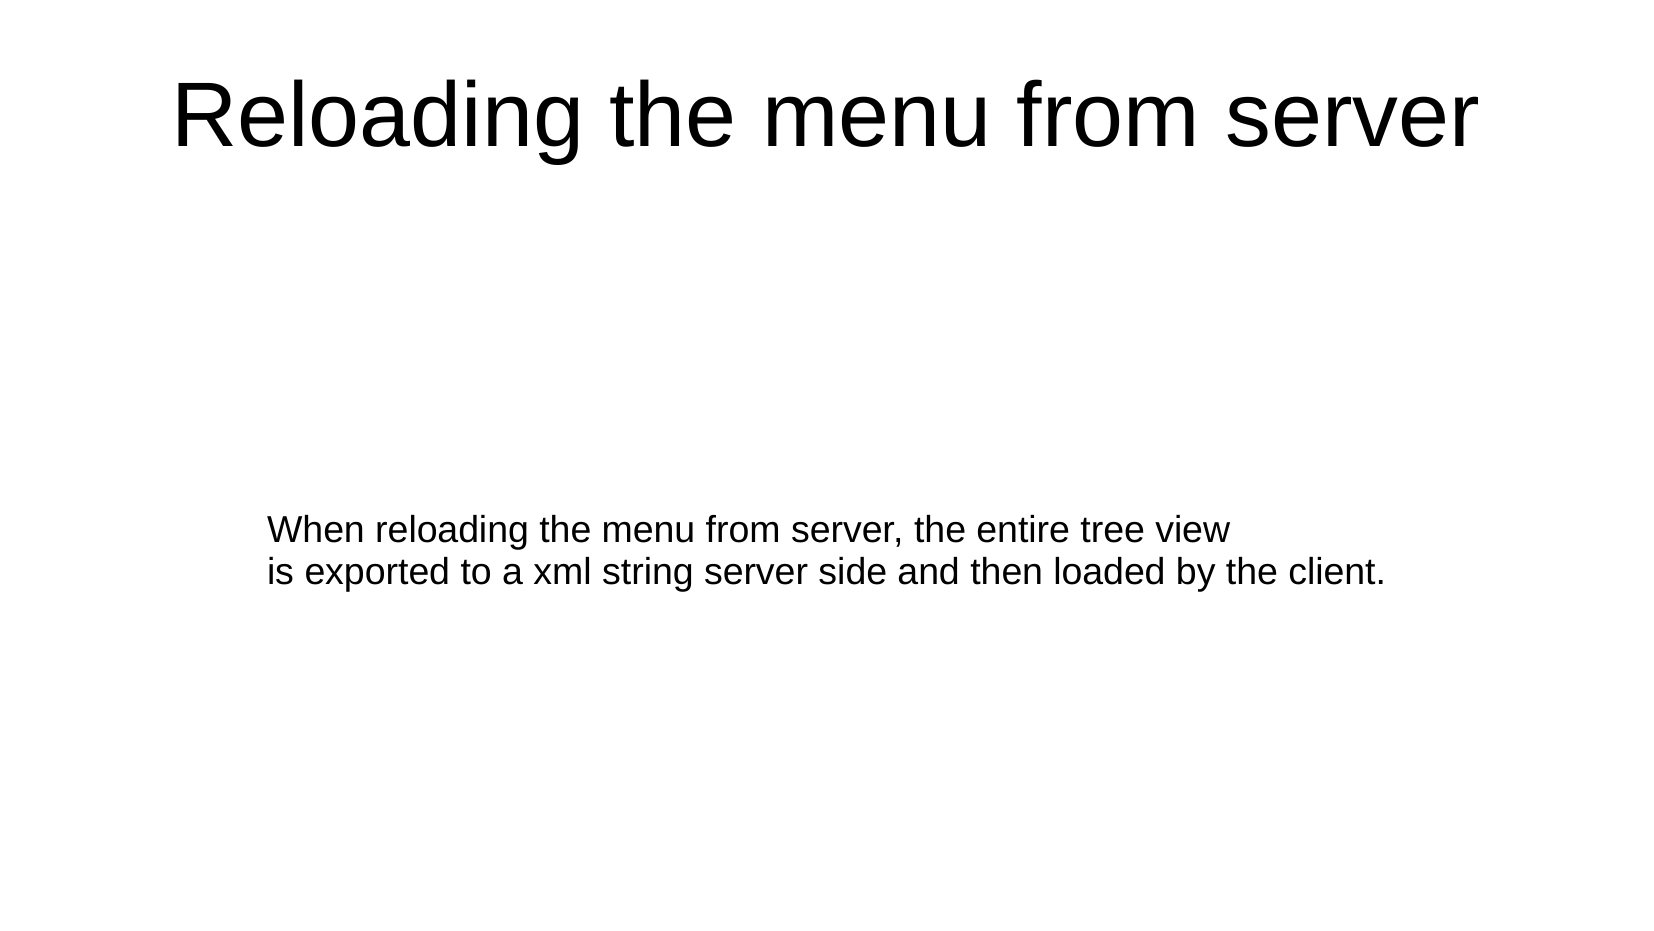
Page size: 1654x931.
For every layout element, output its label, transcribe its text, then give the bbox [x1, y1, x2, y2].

text_box When reloading the menu from server, the entire tree view is exported to a xml string server side and then loaded by the client. [252, 501, 1402, 601]
title Reloading the menu from server [82, 37, 1571, 193]
